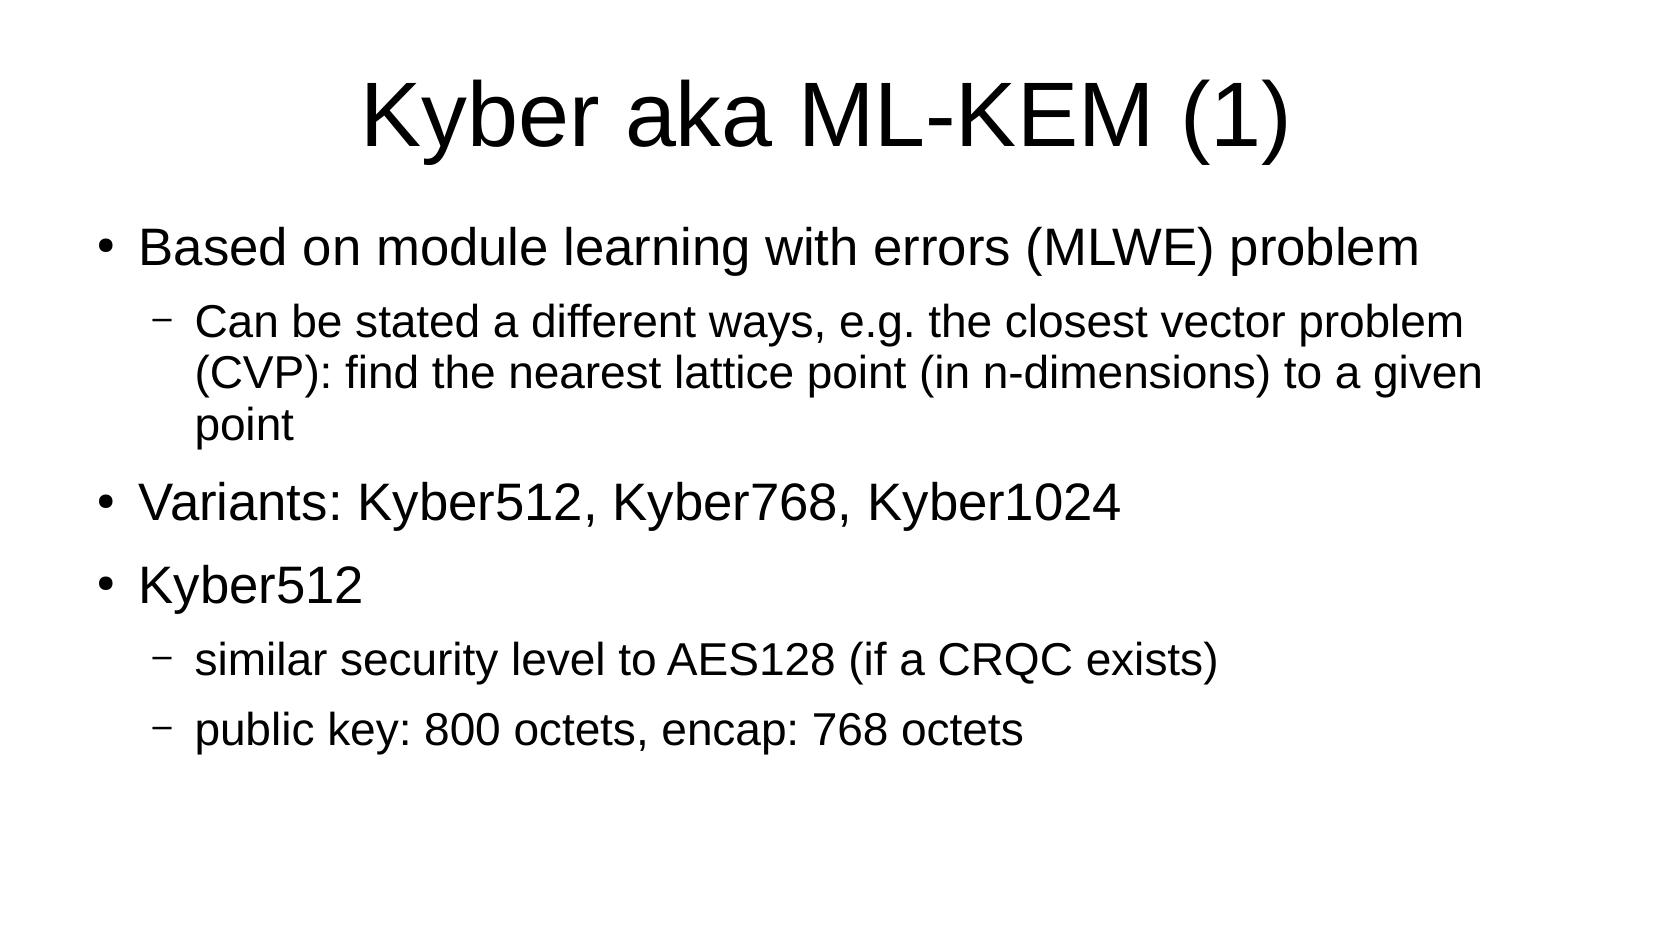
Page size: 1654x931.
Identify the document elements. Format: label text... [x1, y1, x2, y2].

list Based on module learning with errors (MLWE) problem Can be stated a different ways, e.g. the closest vector problem (CVP): find the nearest lattice point (in n-dimensions) to a given point Variants: Kyber512, Kyber768, Kyber1024 Kyber512 similar security level to AES128 (if a CRQC exists) public key: 800 octets, encap: 768 octets [82, 217, 1571, 758]
title Kyber aka ML-KEM (1) [82, 37, 1571, 193]
